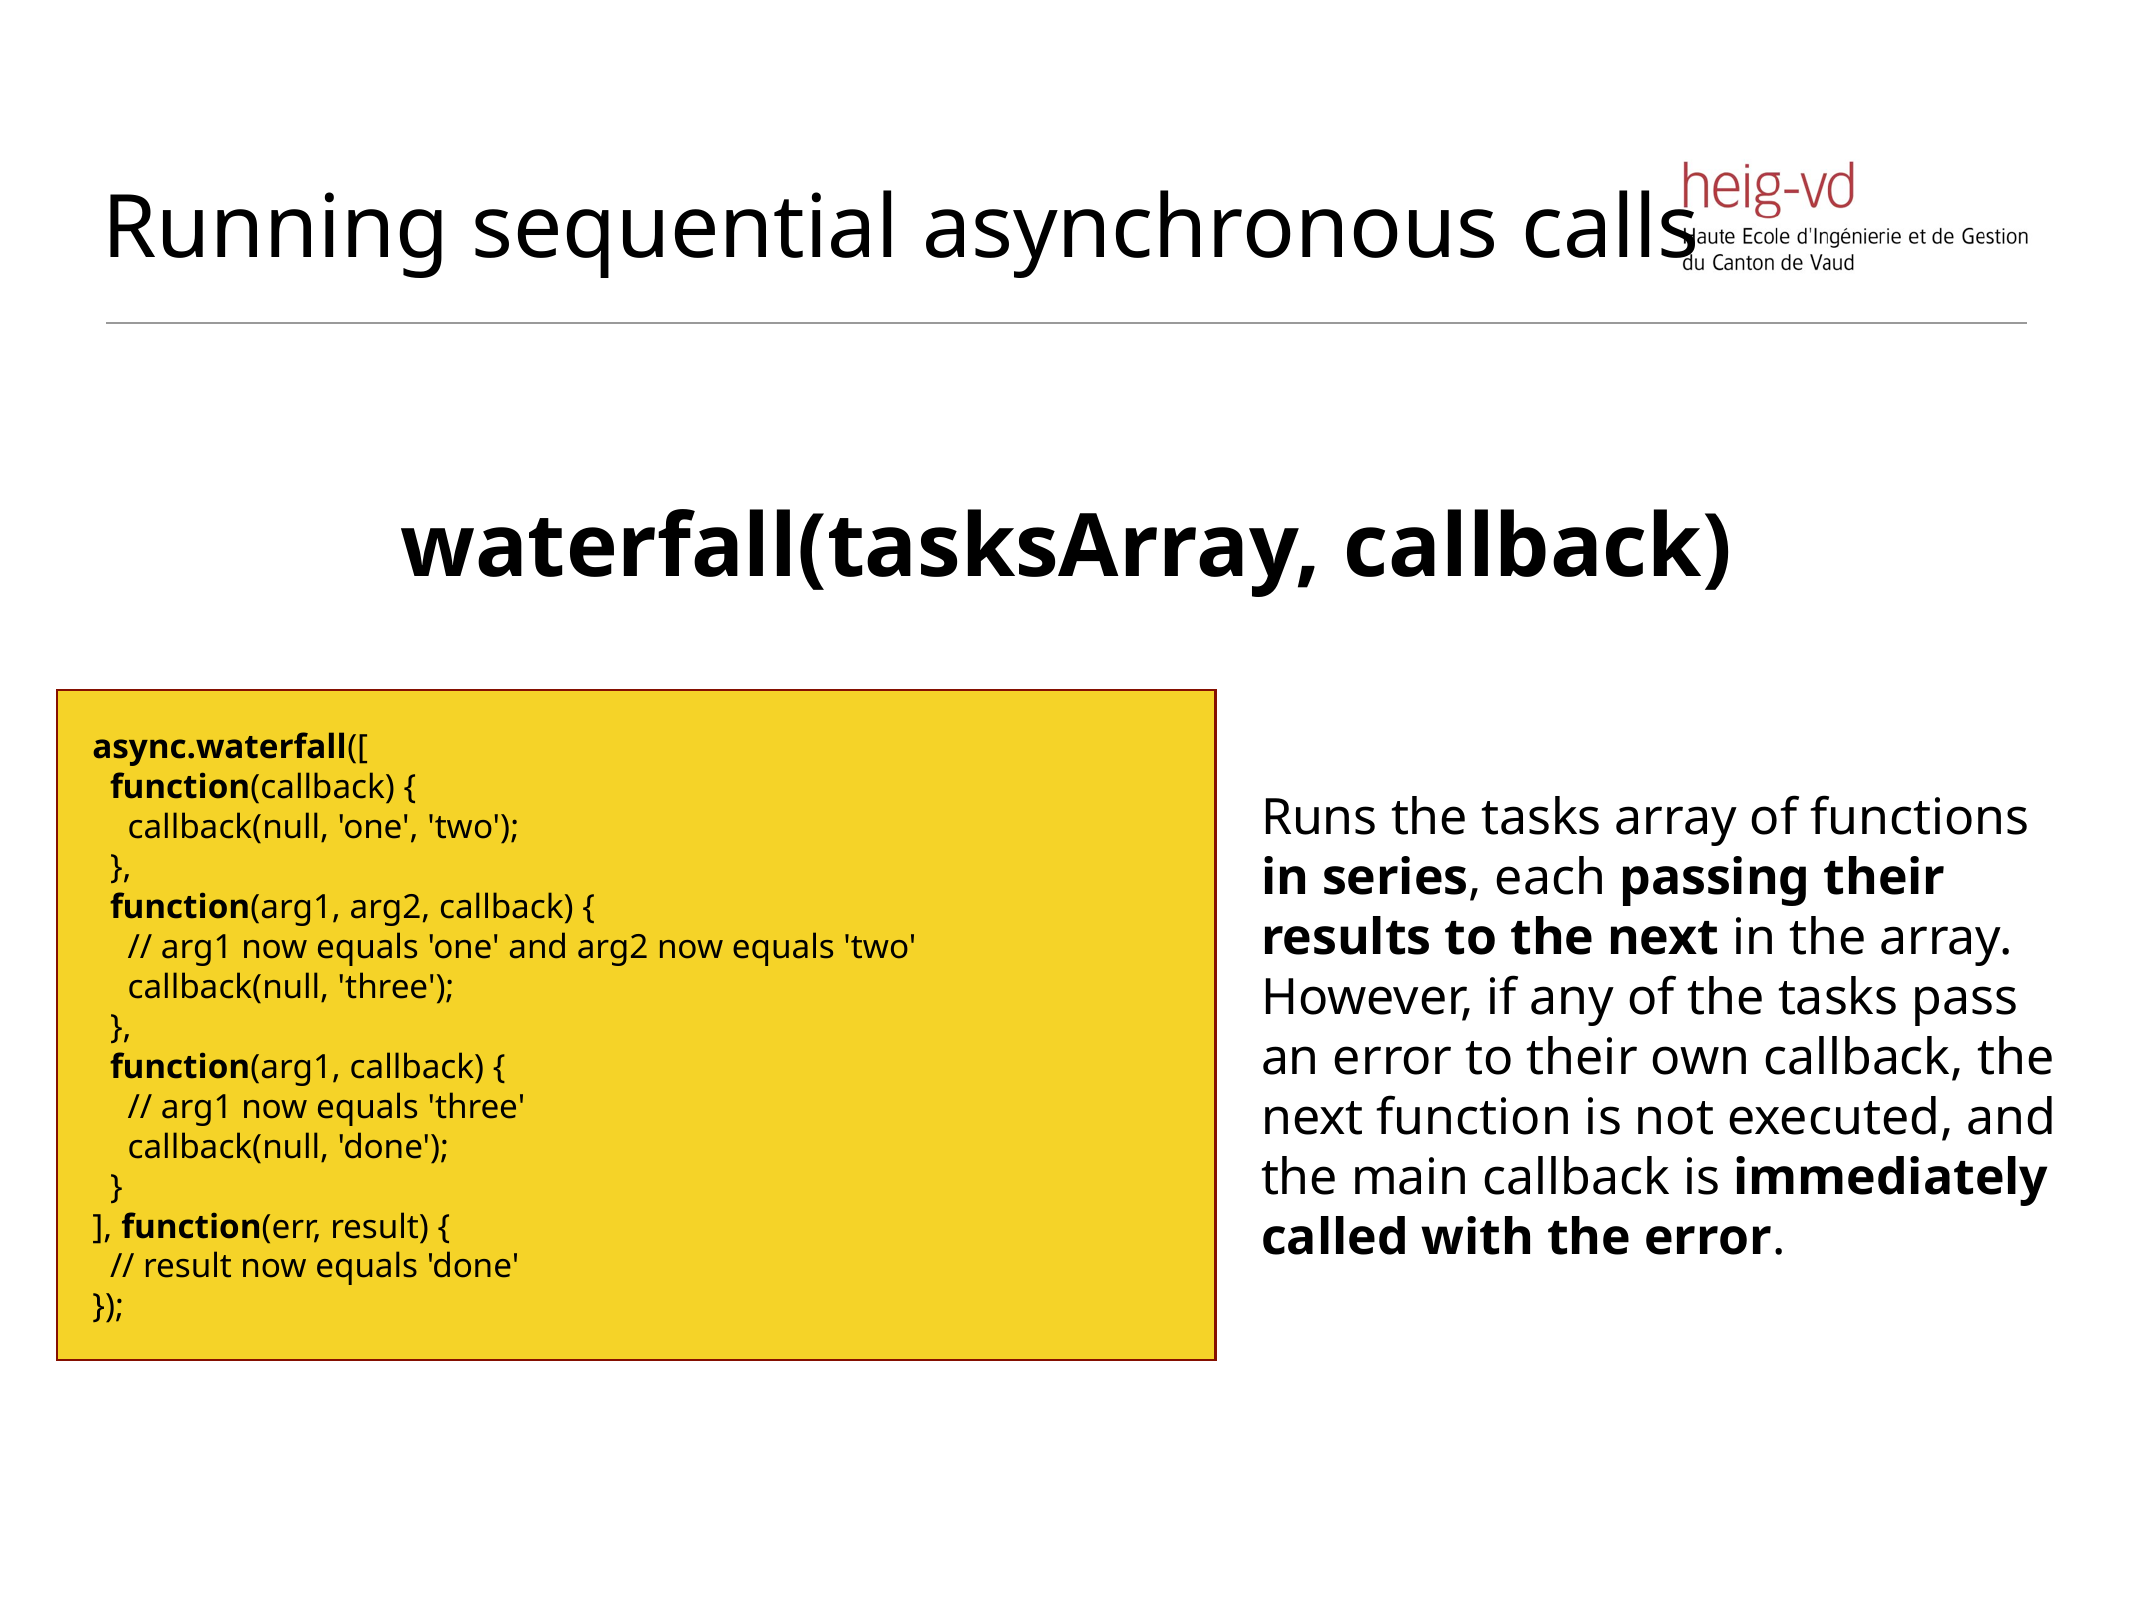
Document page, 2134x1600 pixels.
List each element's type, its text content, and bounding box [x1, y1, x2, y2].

text_box Runs the tasks array of functions in series, each passing their results to the next in the array. However, if any of the tasks pass an error to their own callback, the next function is not executed, and the main callback is immediately called with the error. [1252, 776, 2078, 1274]
text_box waterfall(tasksArray, callback) [392, 480, 1742, 603]
text_box async.waterfall([ function(callback) { callback(null, 'one', 'two'); }, function(arg1, arg2, callback) { // arg1 now equals 'one' and arg2 now equals 'two' callback(null, 'three'); }, function(arg1, callback) { // arg1 now equals 'three' callback(null, 'done'); } ], function(err, result) { // result now equals 'done' }); [57, 690, 1216, 1360]
title Running sequential asynchronous calls [93, 54, 2040, 284]
